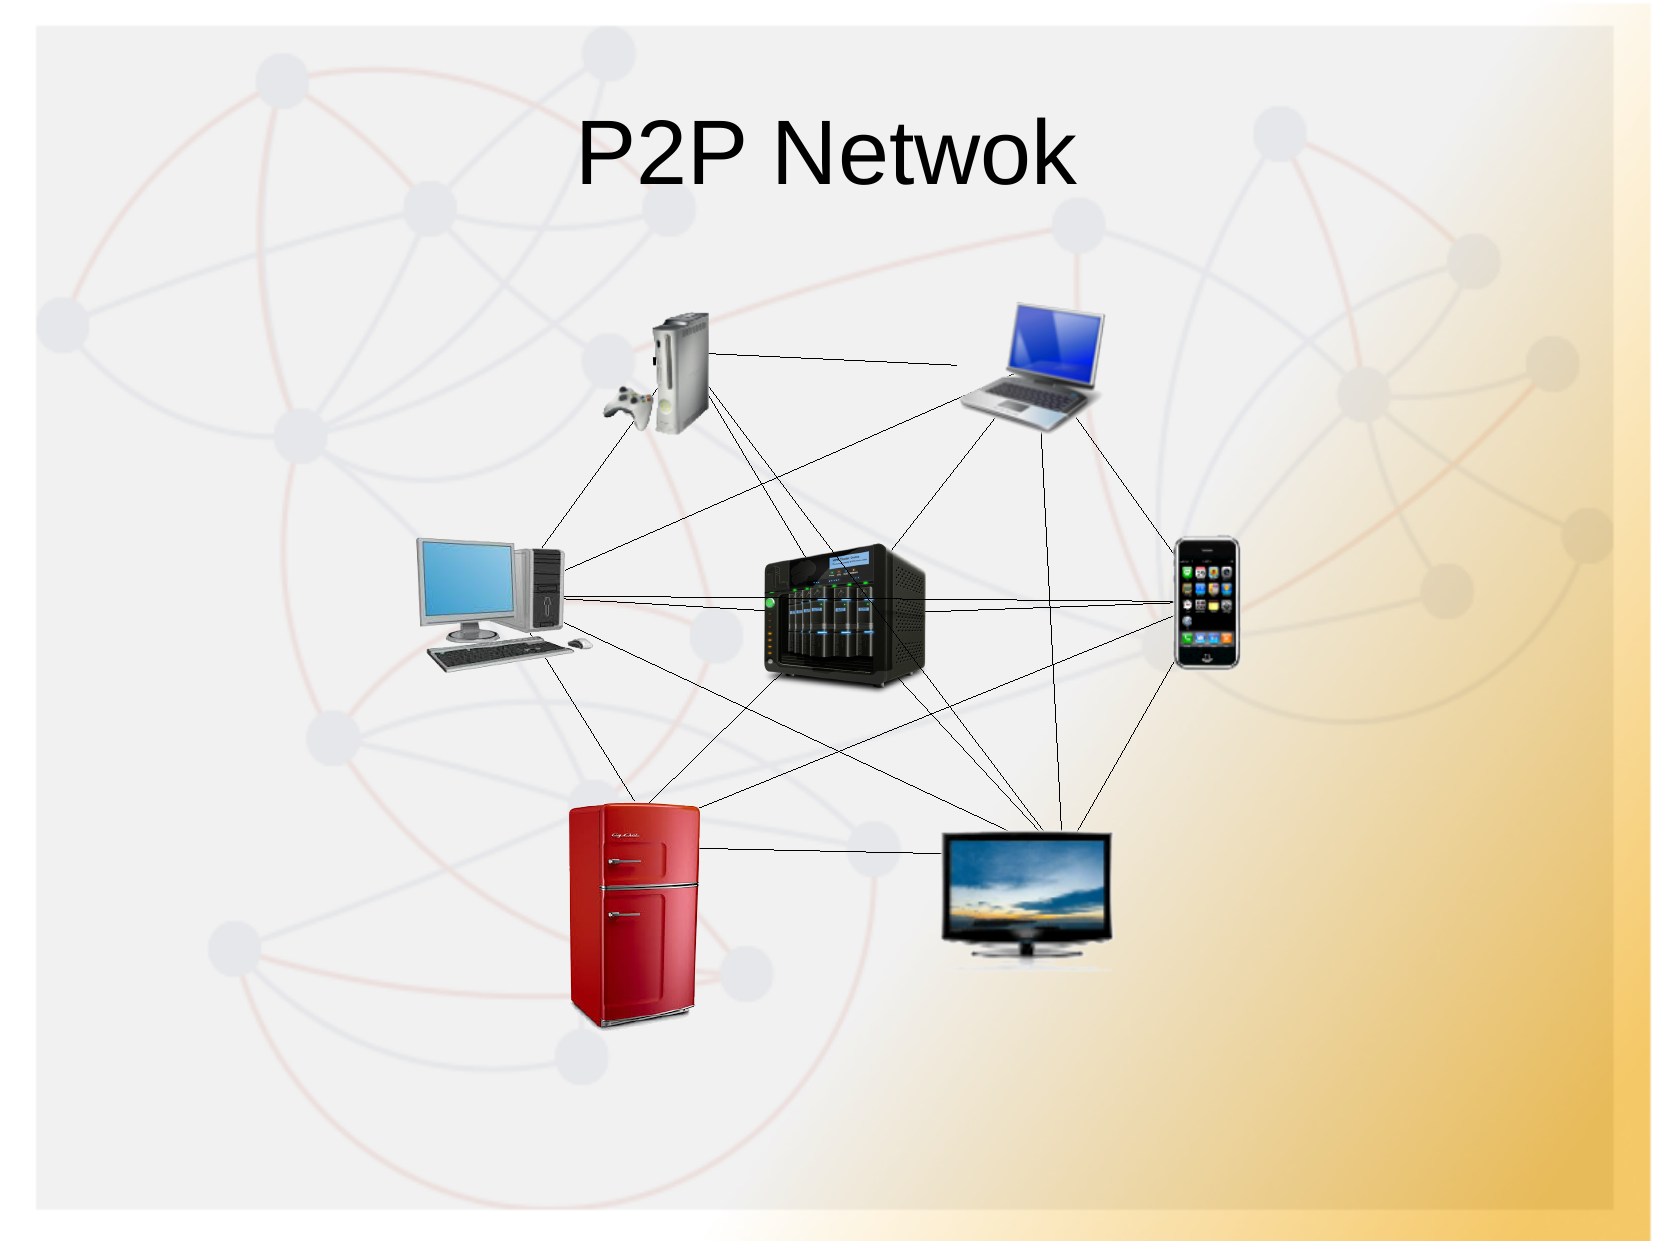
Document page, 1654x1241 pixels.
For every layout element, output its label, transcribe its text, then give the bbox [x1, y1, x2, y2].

picture [0, 0, 1654, 1241]
title P2P Netwok [82, 49, 1571, 257]
